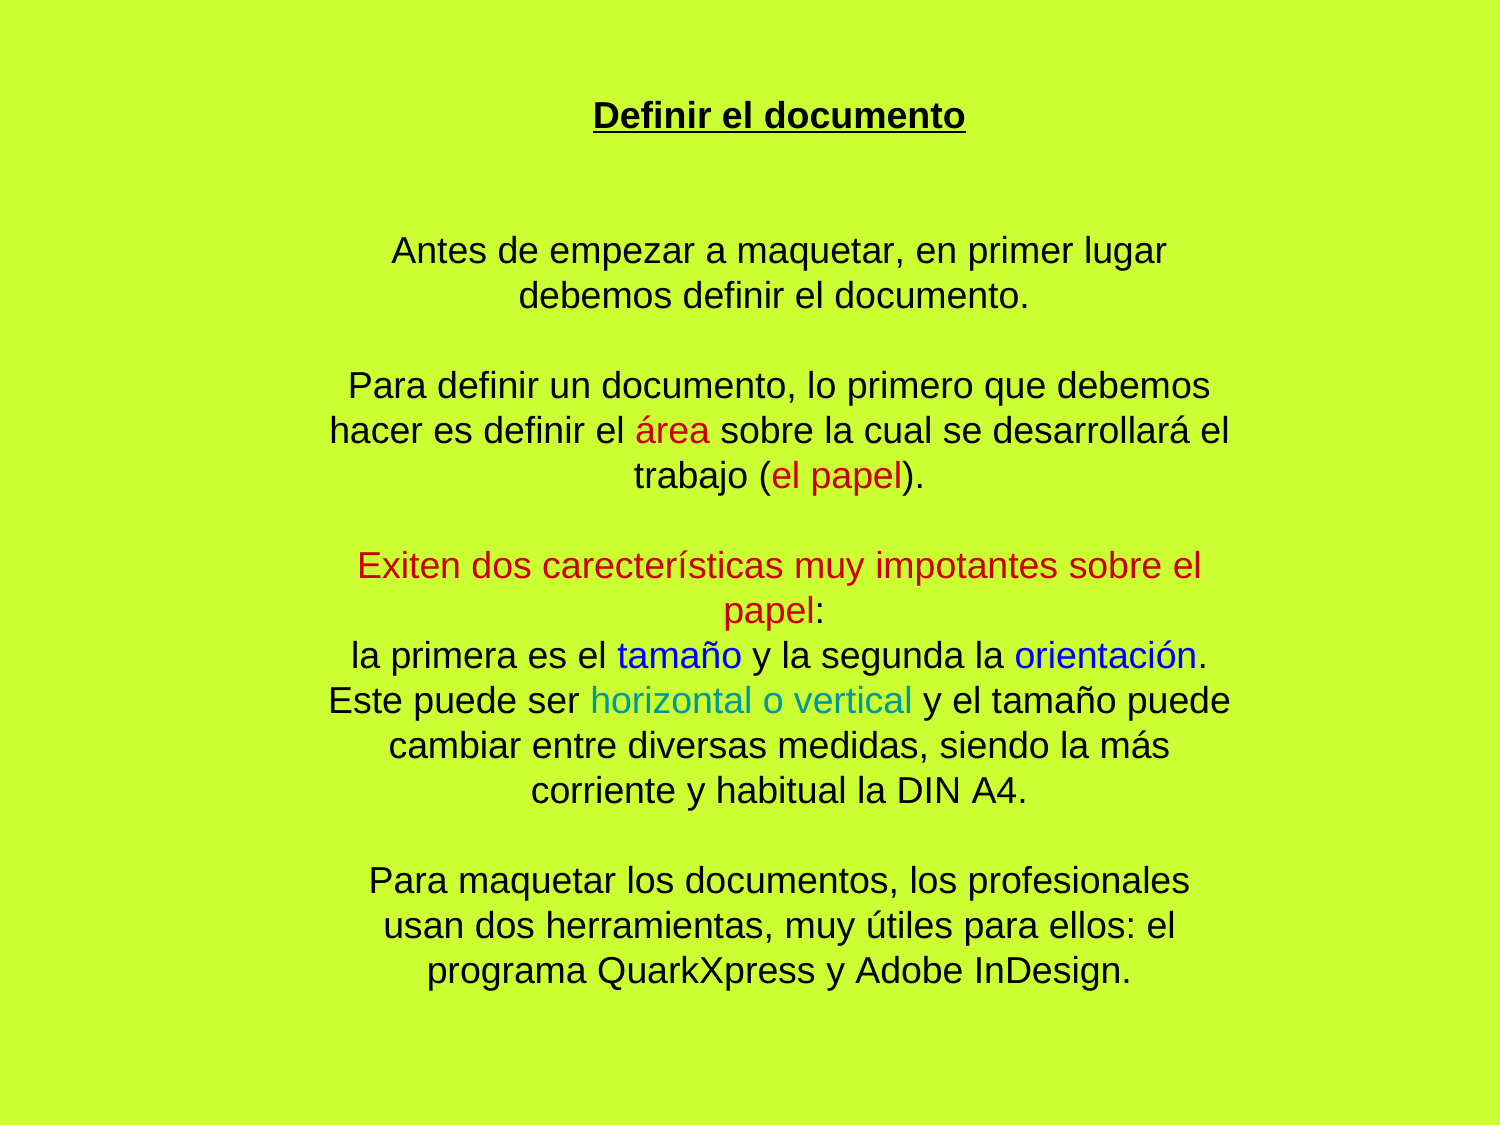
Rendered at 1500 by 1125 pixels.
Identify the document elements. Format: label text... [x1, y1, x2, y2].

text_box Definir el documento Antes de empezar a maquetar, en primer lugar debemos definir el documento. Para definir un documento, lo primero que debemos hacer es definir el área sobre la cual se desarrollará el trabajo (el papel). Exiten dos carecterísticas muy impotantes sobre el papel: la primera es el tamaño y la segunda la orientación. Este puede ser horizontal o vertical y el tamaño puede cambiar entre diversas medidas, siendo la más corriente y habitual la DIN A4. Para maquetar los documentos, los profesionales usan dos herramientas, muy útiles para ellos: el programa QuarkXpress y Adobe InDesign. [312, 83, 1247, 1044]
